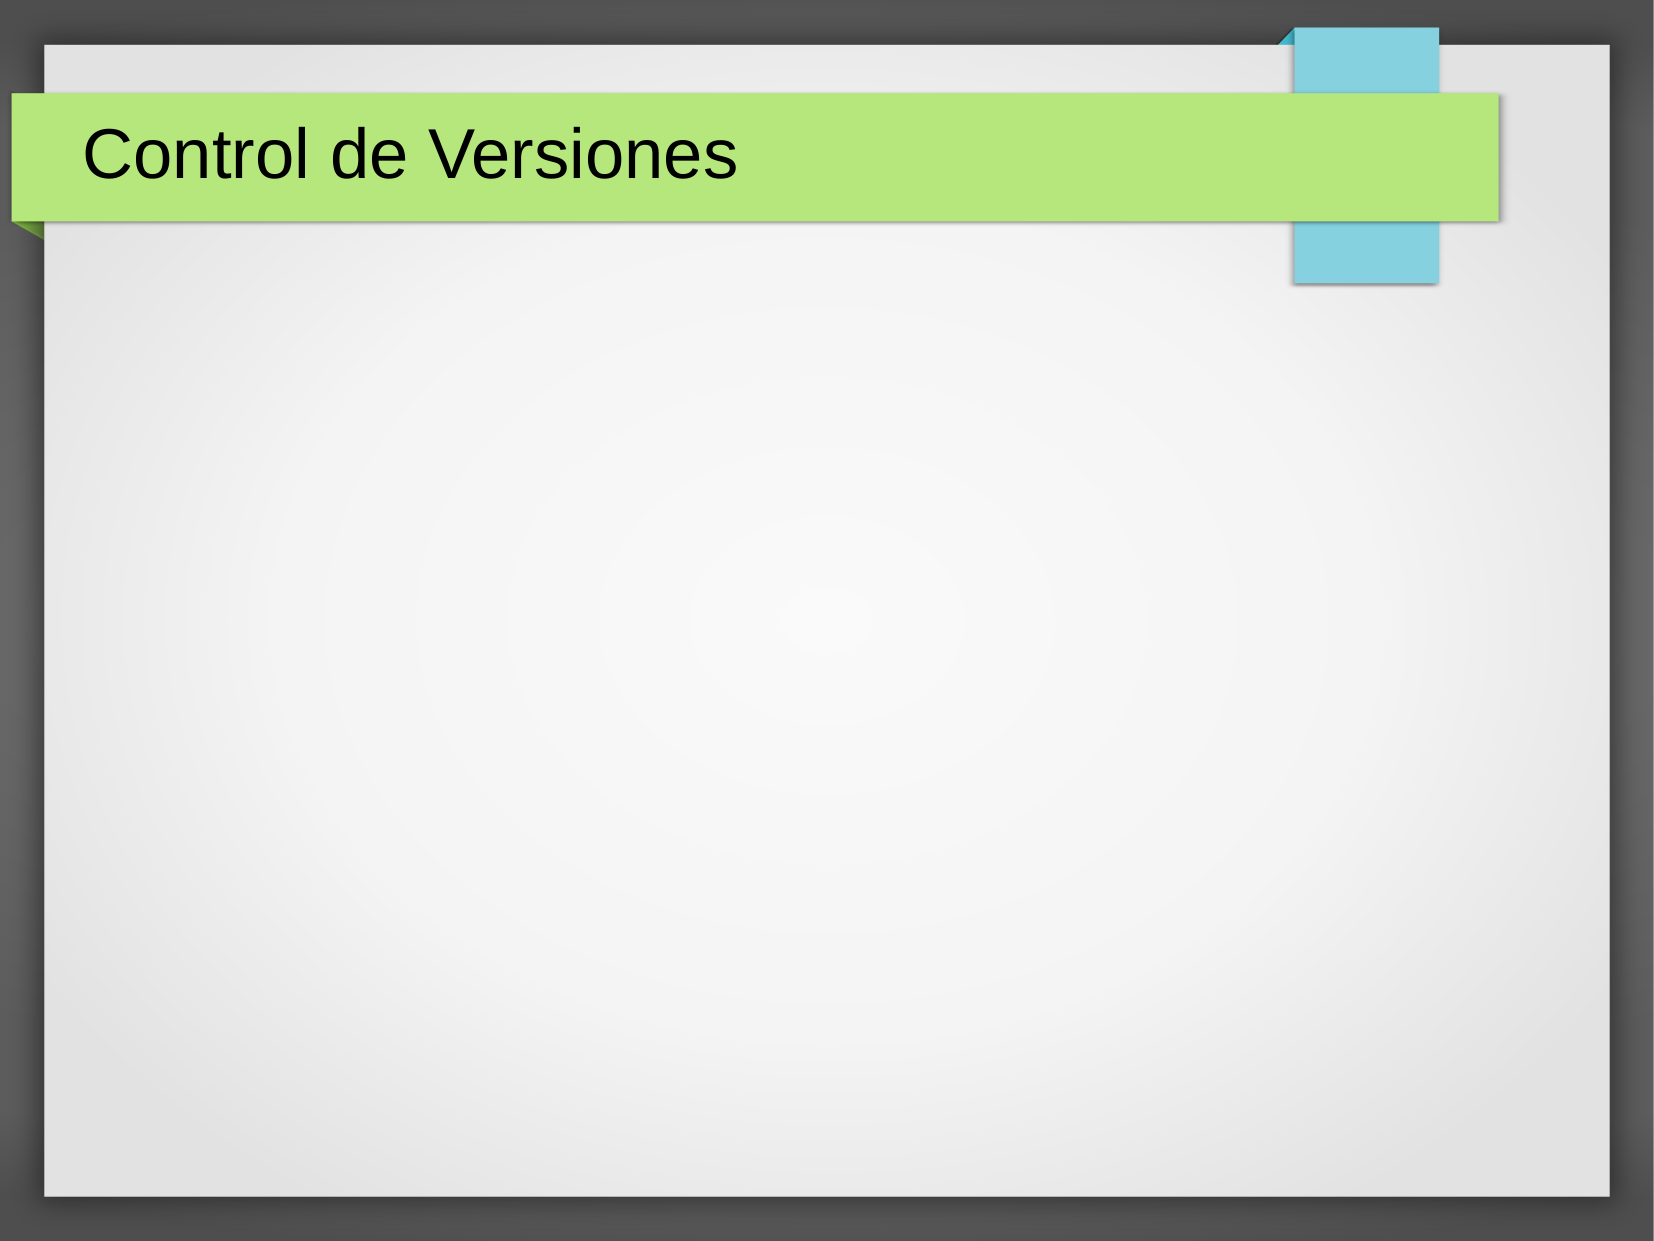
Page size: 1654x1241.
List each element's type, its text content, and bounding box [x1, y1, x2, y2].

title Control de Versiones [82, 94, 1264, 213]
picture [0, 0, 1654, 1241]
